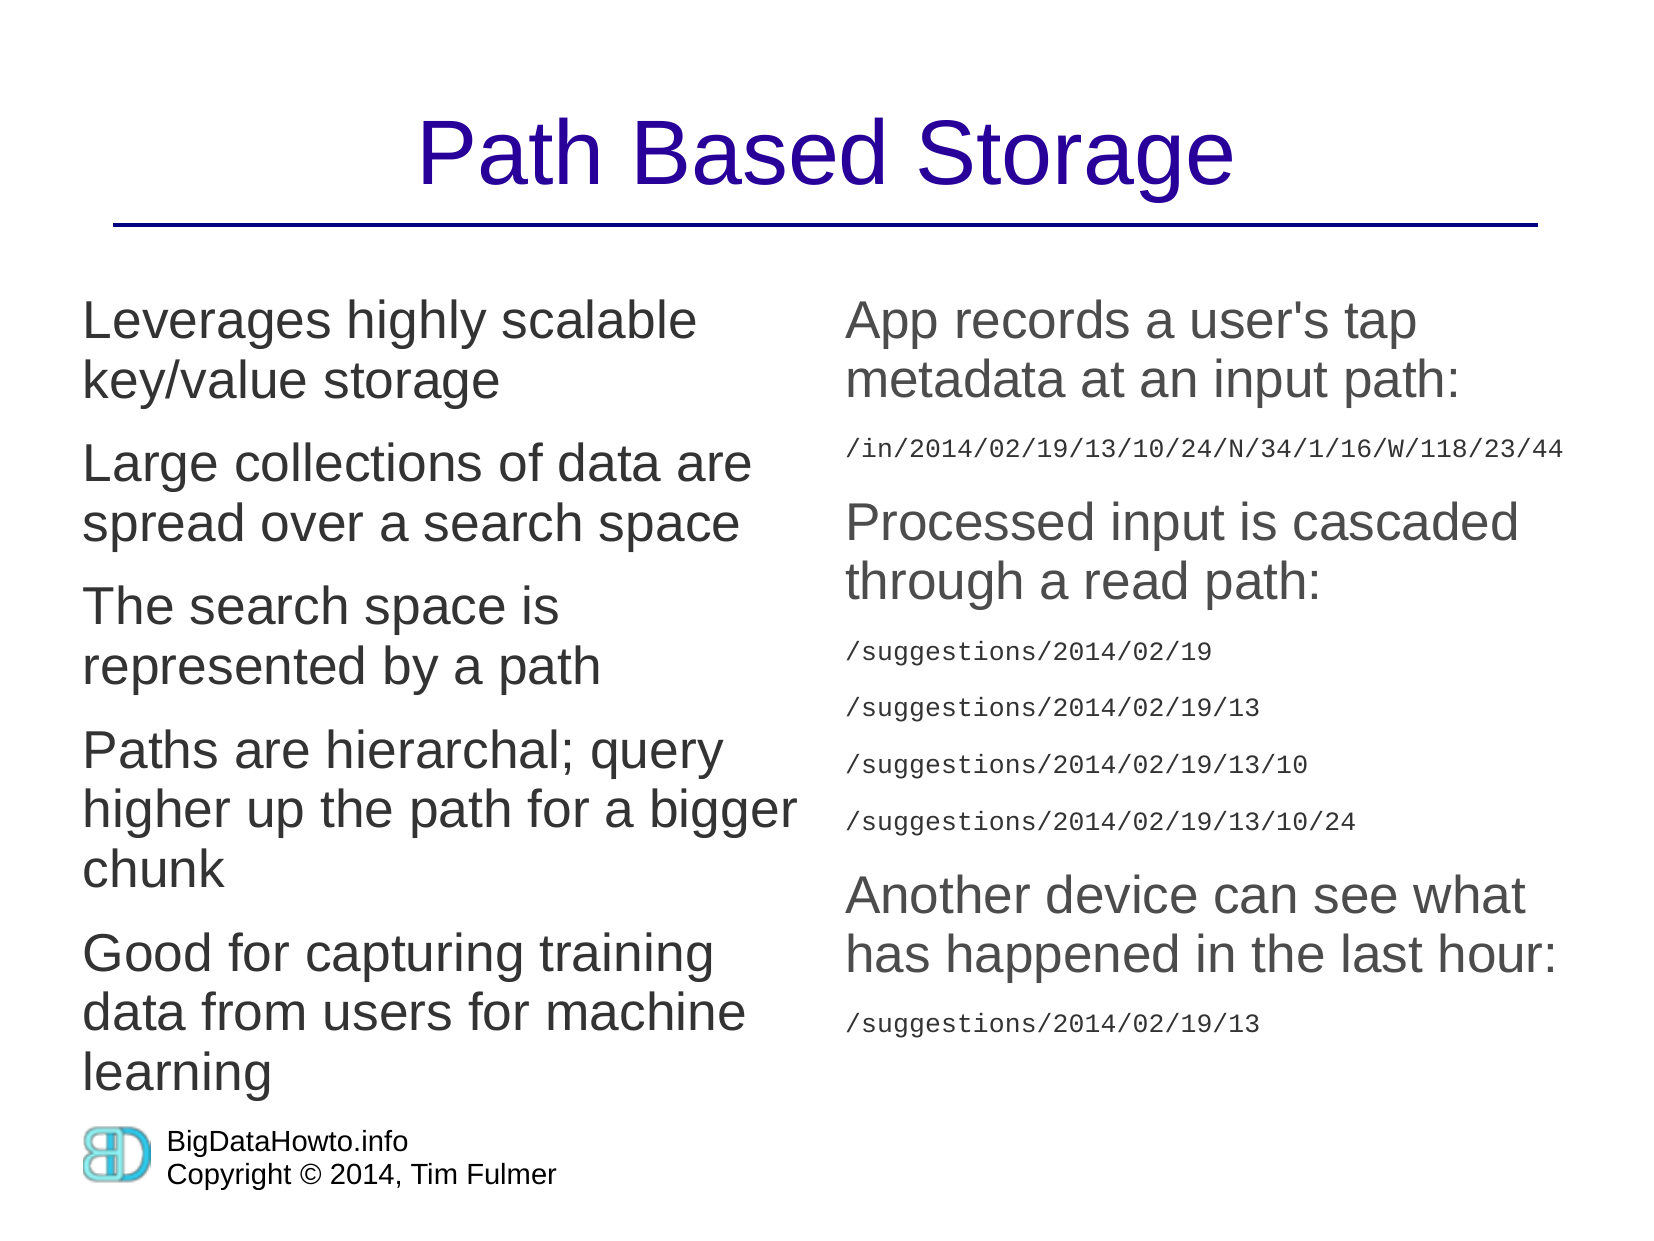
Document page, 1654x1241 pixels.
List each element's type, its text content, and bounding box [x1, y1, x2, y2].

title Path Based Storage [82, 49, 1571, 257]
list Leverages highly scalable key/value storage Large collections of data are spread over a search space The search space is represented by a path Paths are hierarchal; query higher up the path for a bigger chunk Good for capturing training data from users for machine learning [82, 290, 809, 1109]
list App records a user's tap metadata at an input path: /in/2014/02/19/13/10/24/N/34/1/16/W/118/23/44 Processed input is cascaded through a read path: /suggestions/2014/02/19 /suggestions/2014/02/19/13 /suggestions/2014/02/19/13/10 /suggestions/2014/02/19/13/10/24 Another device can see what has happened in the last hour: /suggestions/2014/02/19/13 [845, 290, 1572, 1109]
picture [83, 1121, 151, 1189]
